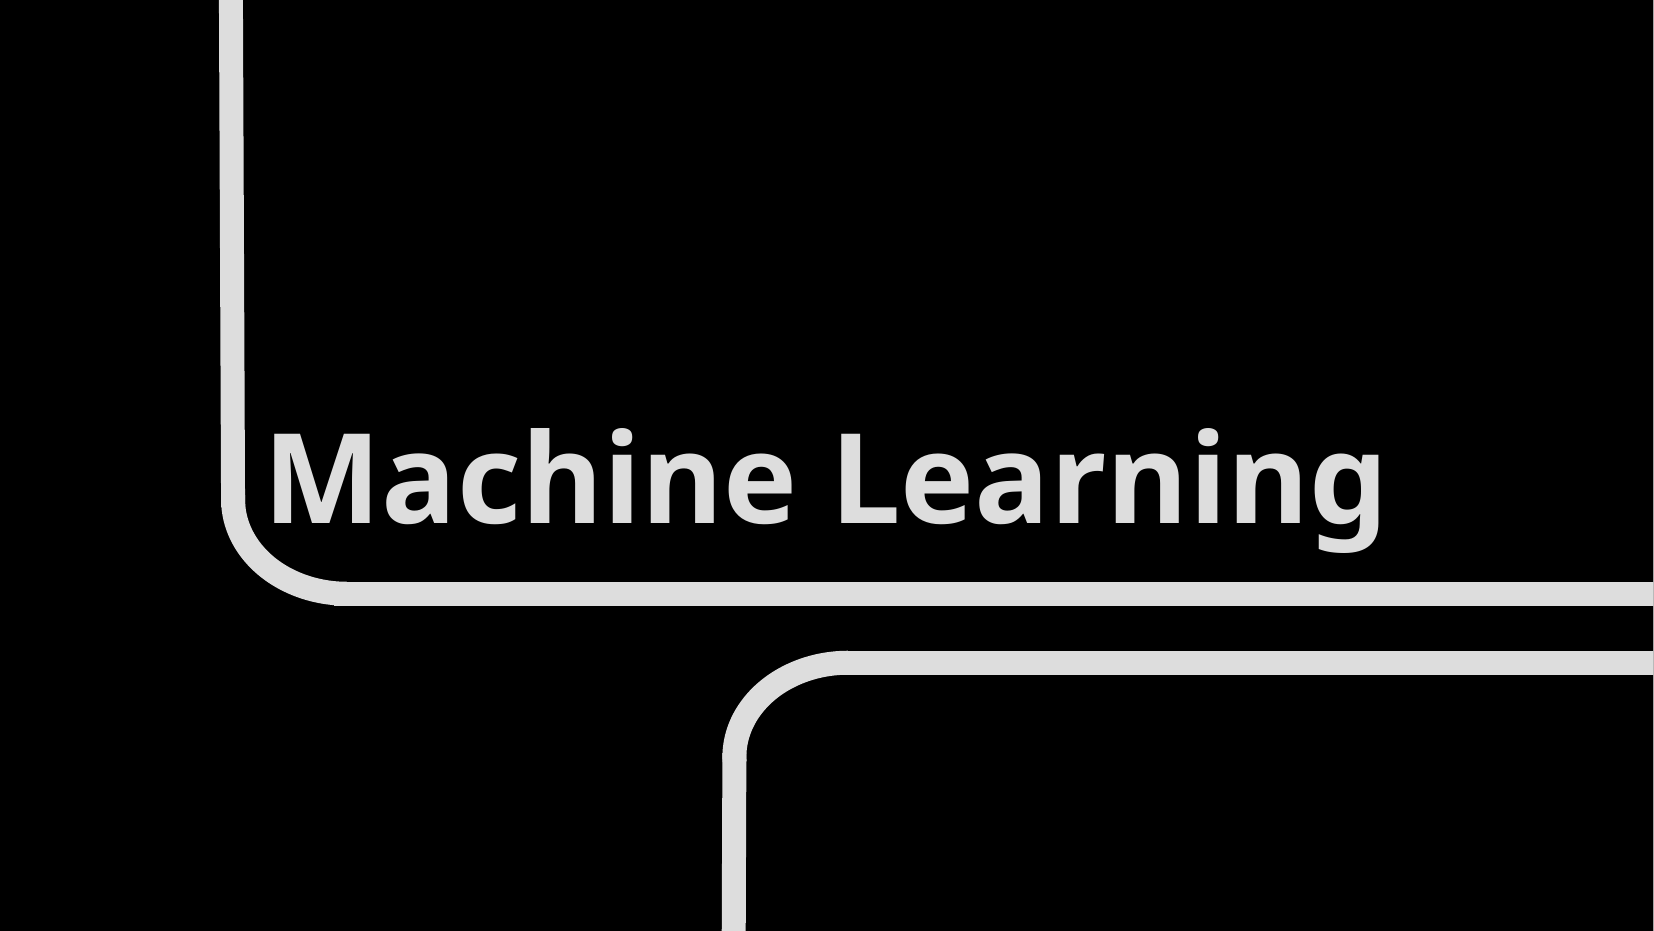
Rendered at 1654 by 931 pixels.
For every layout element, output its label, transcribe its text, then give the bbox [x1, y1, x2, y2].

text_box [0, 0, 1654, 931]
text_box Machine Learning [244, 382, 1409, 548]
